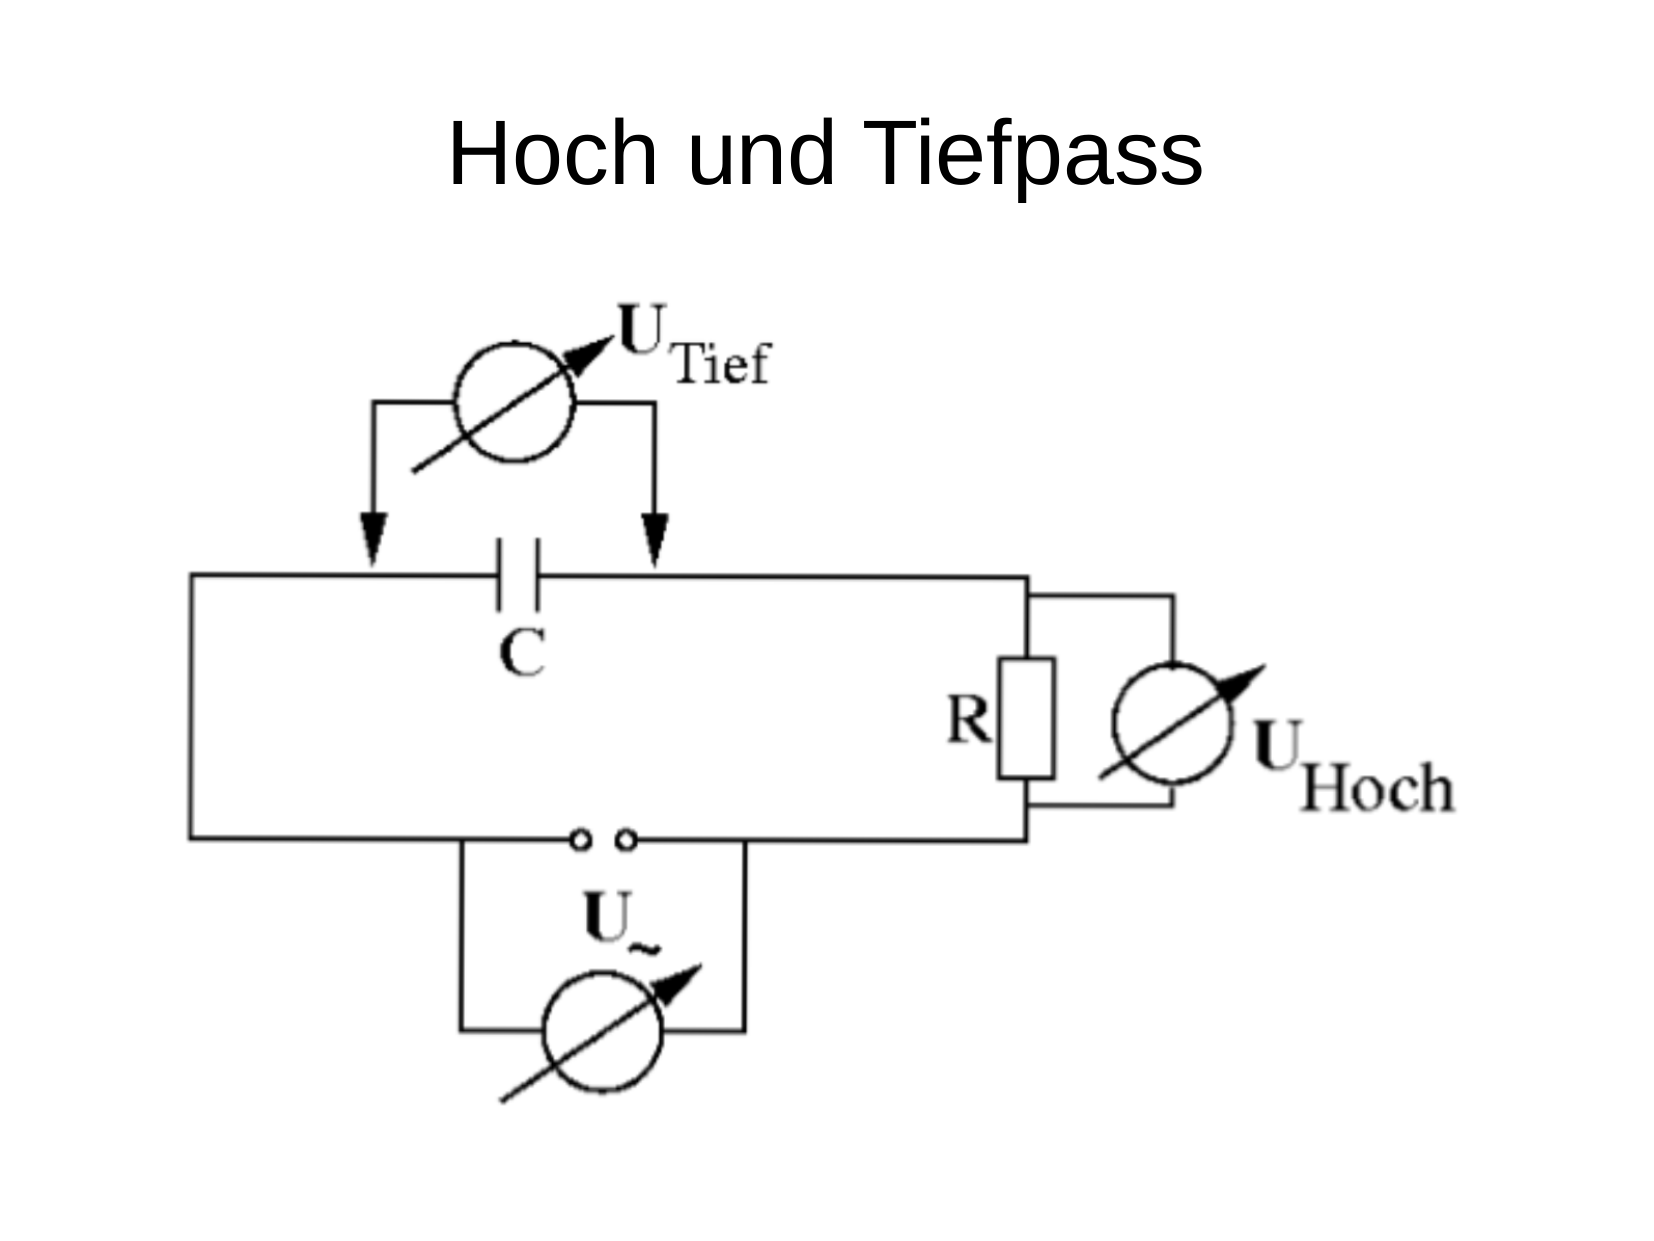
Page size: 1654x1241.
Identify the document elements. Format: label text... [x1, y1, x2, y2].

title Hoch und Tiefpass [82, 49, 1571, 257]
picture [165, 289, 1473, 1112]
